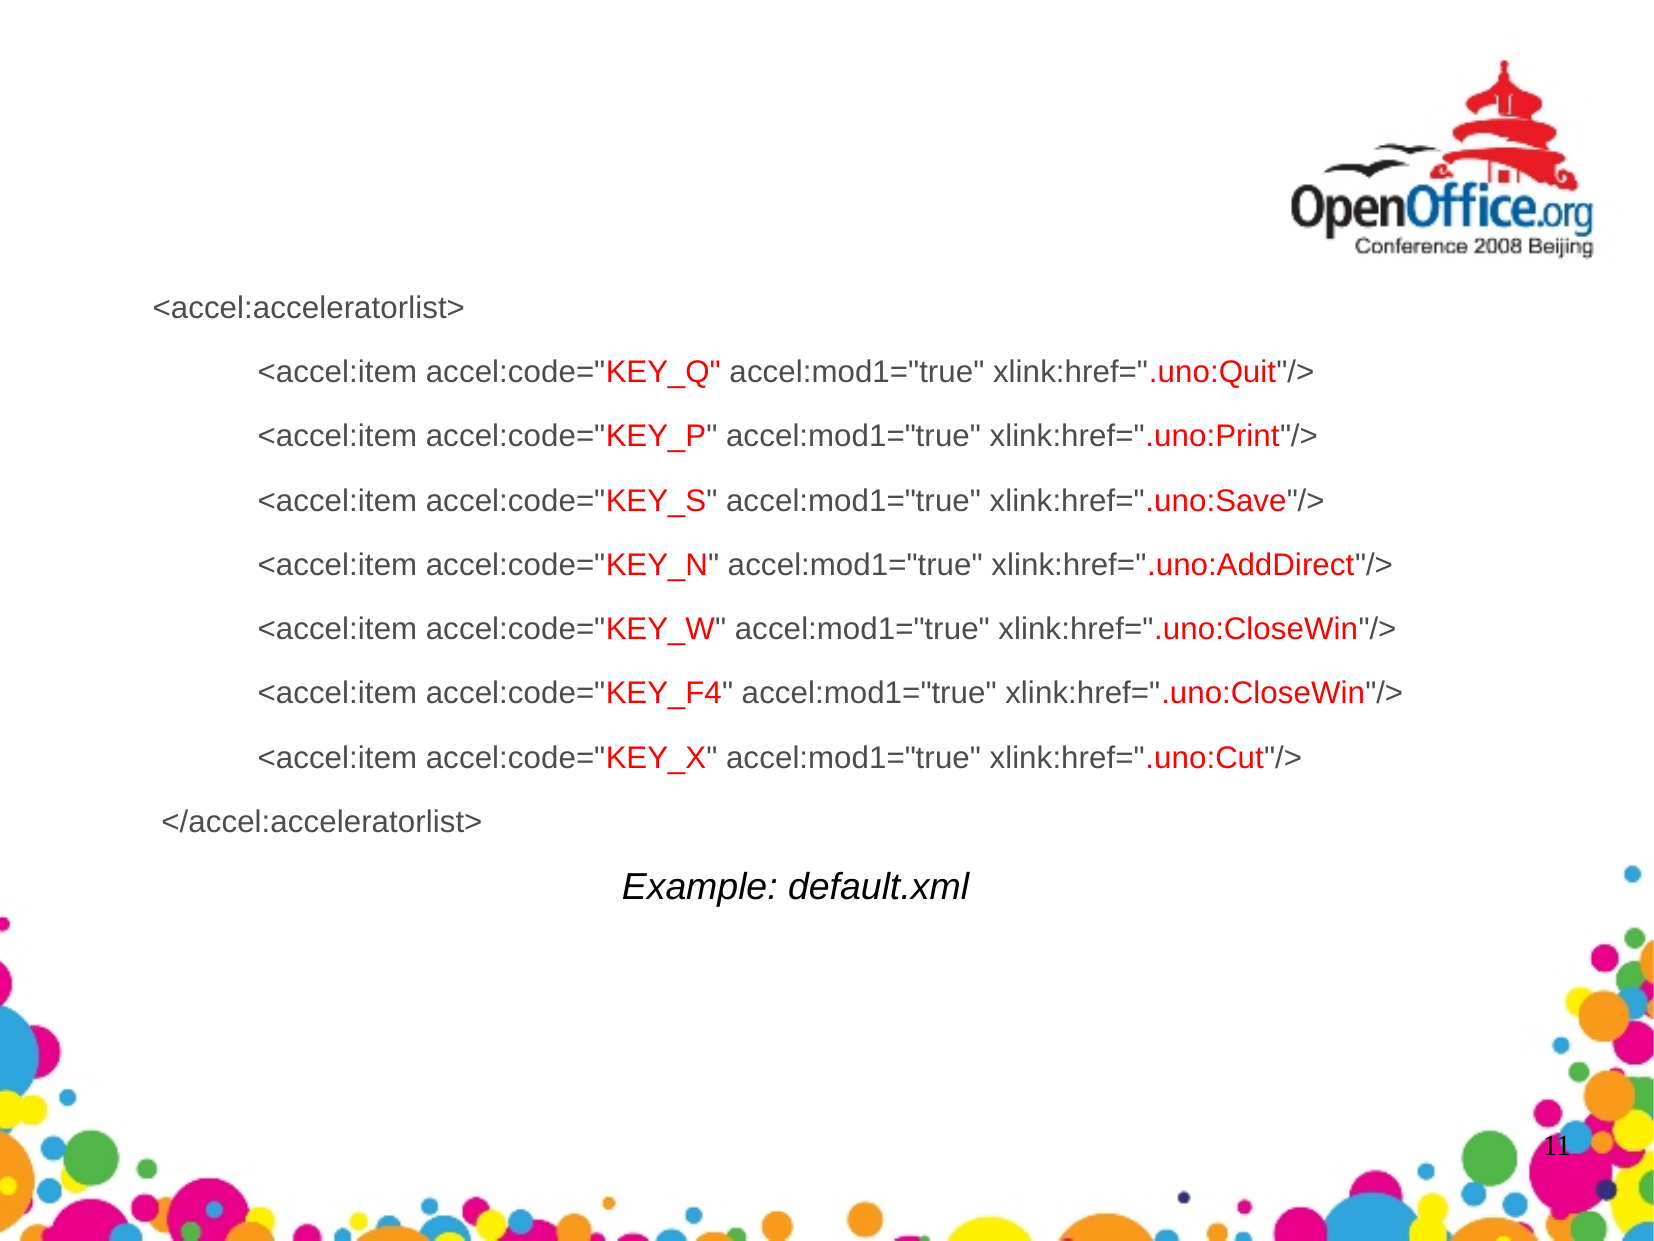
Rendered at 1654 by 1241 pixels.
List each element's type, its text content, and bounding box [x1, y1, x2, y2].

picture [0, 0, 1654, 1241]
list <accel:acceleratorlist> <accel:item accel:code="KEY_Q" accel:mod1="true" xlink:href=".uno:Quit"/> <accel:item accel:code="KEY_P" accel:mod1="true" xlink:href=".uno:Print"/> <accel:item accel:code="KEY_S" accel:mod1="true" xlink:href=".uno:Save"/> <accel:item accel:code="KEY_N" accel:mod1="true" xlink:href=".uno:AddDirect"/> <accel:item accel:code="KEY_W" accel:mod1="true" xlink:href=".uno:CloseWin"/> <accel:item accel:code="KEY_F4" accel:mod1="true" xlink:href=".uno:CloseWin"/> <accel:item accel:code="KEY_X" accel:mod1="true" xlink:href=".uno:Cut"/> </accel:acceleratorlist> [82, 290, 1571, 1109]
text_box Example: default.xml [607, 858, 1148, 915]
